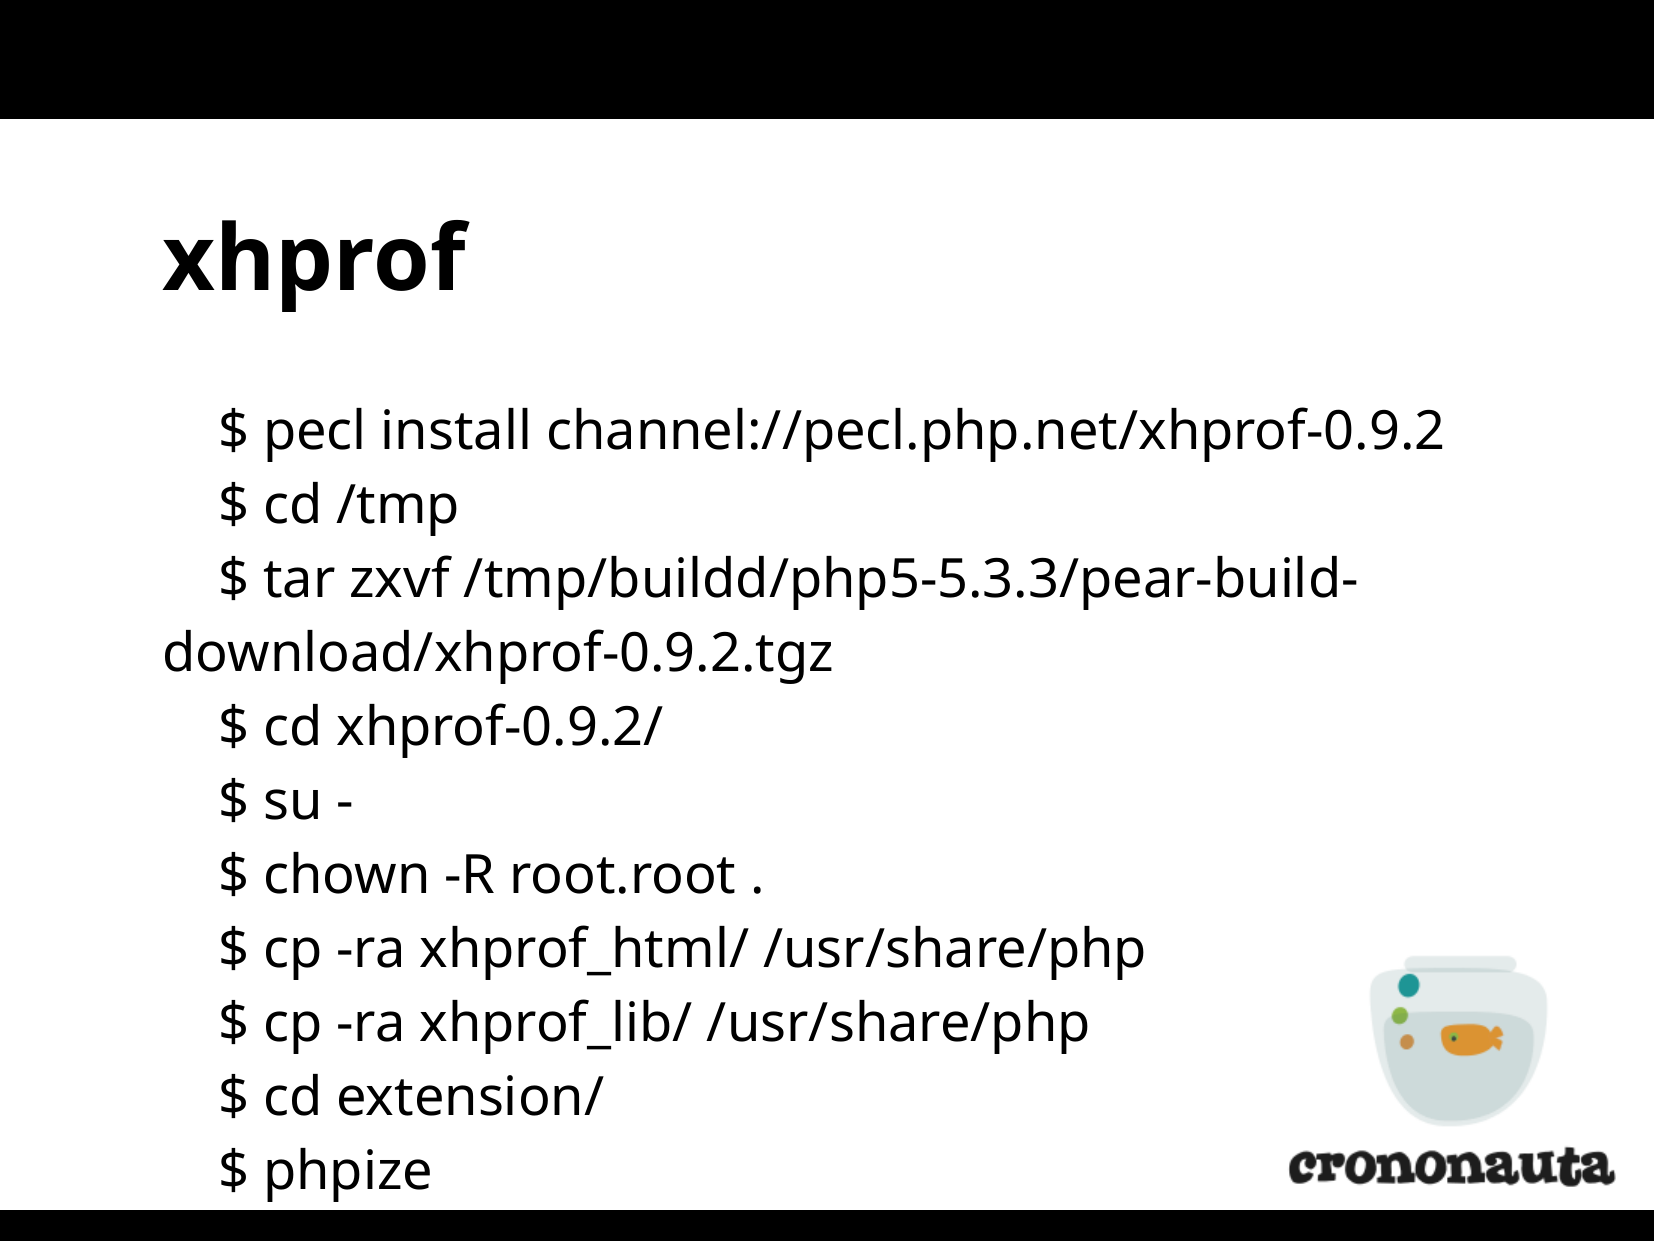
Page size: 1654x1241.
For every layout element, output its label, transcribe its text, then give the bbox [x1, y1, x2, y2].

text_box xhprof $ pecl install channel://pecl.php.net/xhprof-0.9.2 $ cd /tmp $ tar zxvf /tmp/buildd/php5-5.3.3/pear-build-download/xhprof-0.9.2.tgz $ cd xhprof-0.9.2/ $ su - $ chown -R root.root . $ cp -ra xhprof_html/ /usr/share/php $ cp -ra xhprof_lib/ /usr/share/php $ cd extension/ $ phpize $ ./configure $ make && make install [147, 184, 1536, 1154]
picture [1240, 944, 1637, 1196]
